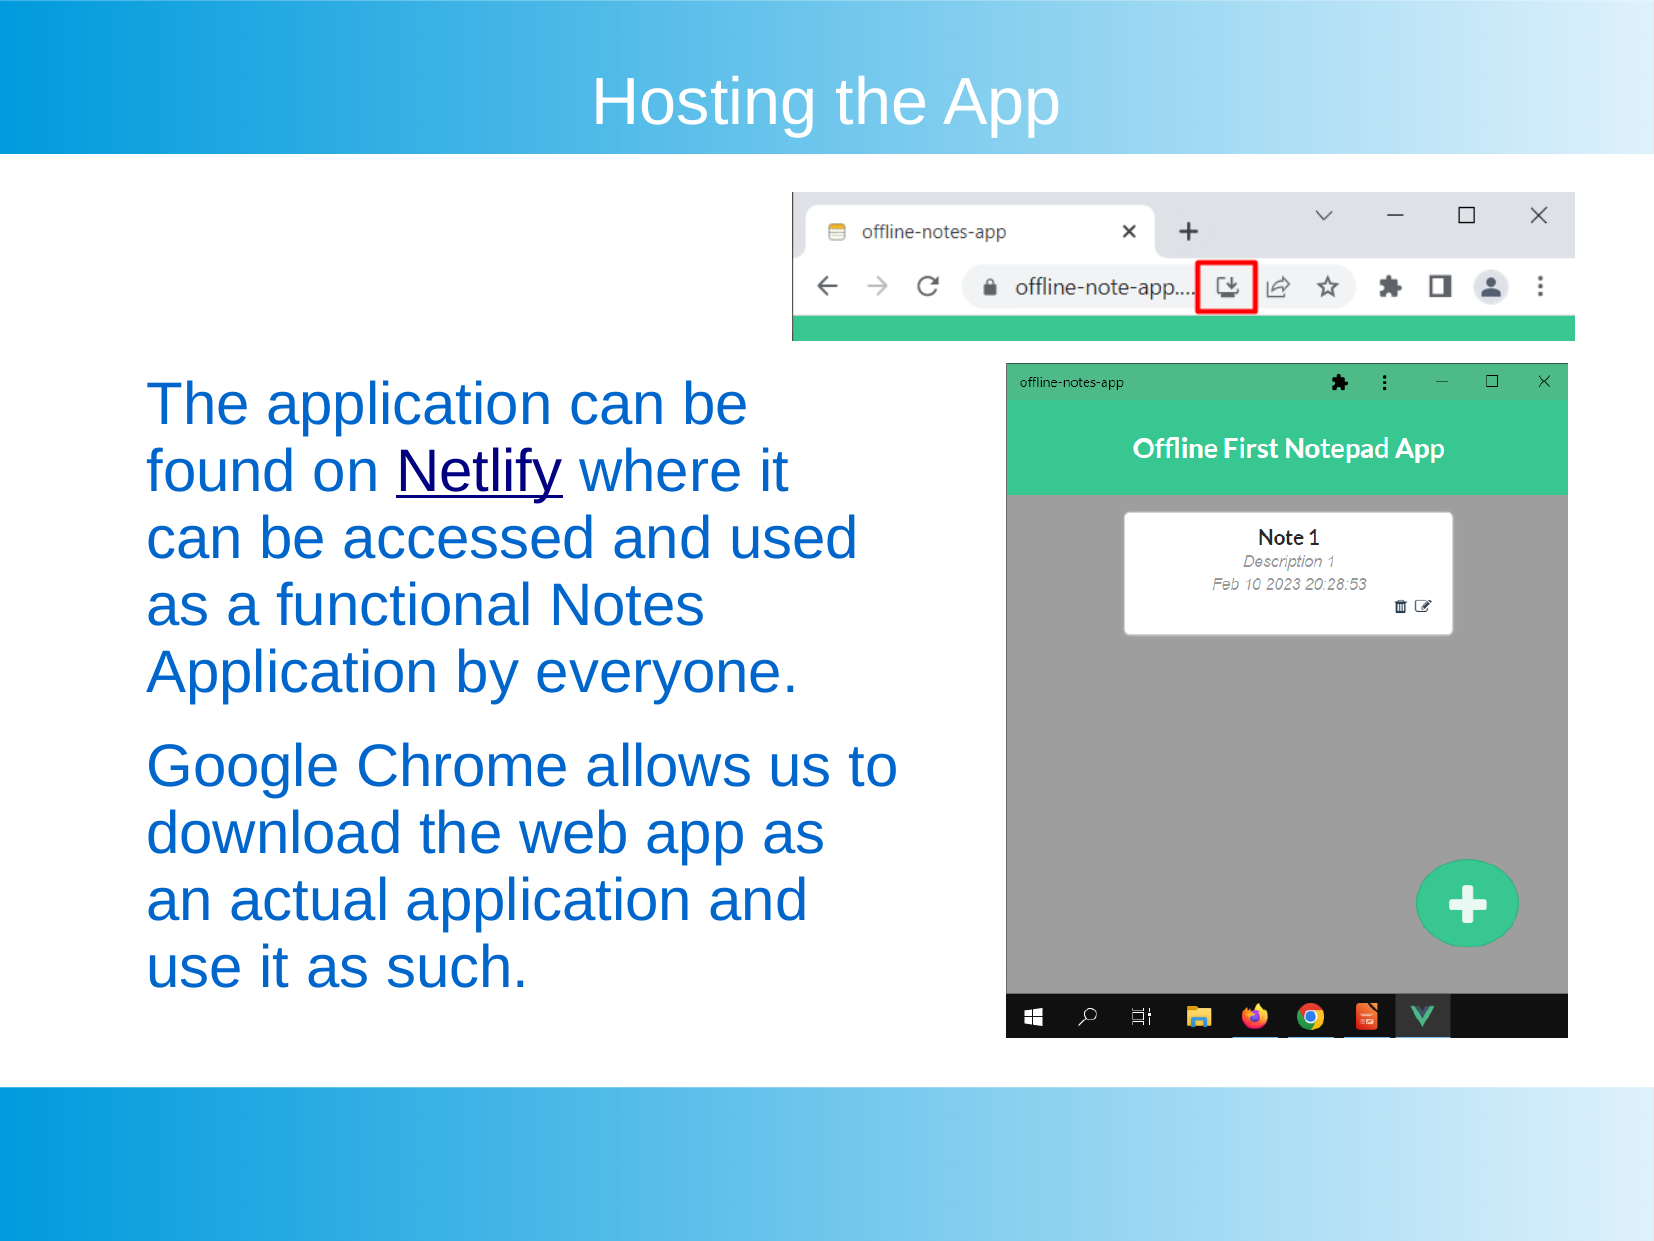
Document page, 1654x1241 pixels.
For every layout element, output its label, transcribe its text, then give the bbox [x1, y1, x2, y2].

title Hosting the App [82, 49, 1571, 155]
picture [141, 0, 1654, 154]
list The application can be found on Netlify where it can be accessed and used as a functional Notes Application by everyone. Google Chrome allows us to download the web app as an actual application and use it as such. [82, 370, 901, 1010]
picture [1006, 363, 1568, 1038]
picture [0, 1086, 1654, 1241]
picture [792, 192, 1575, 341]
